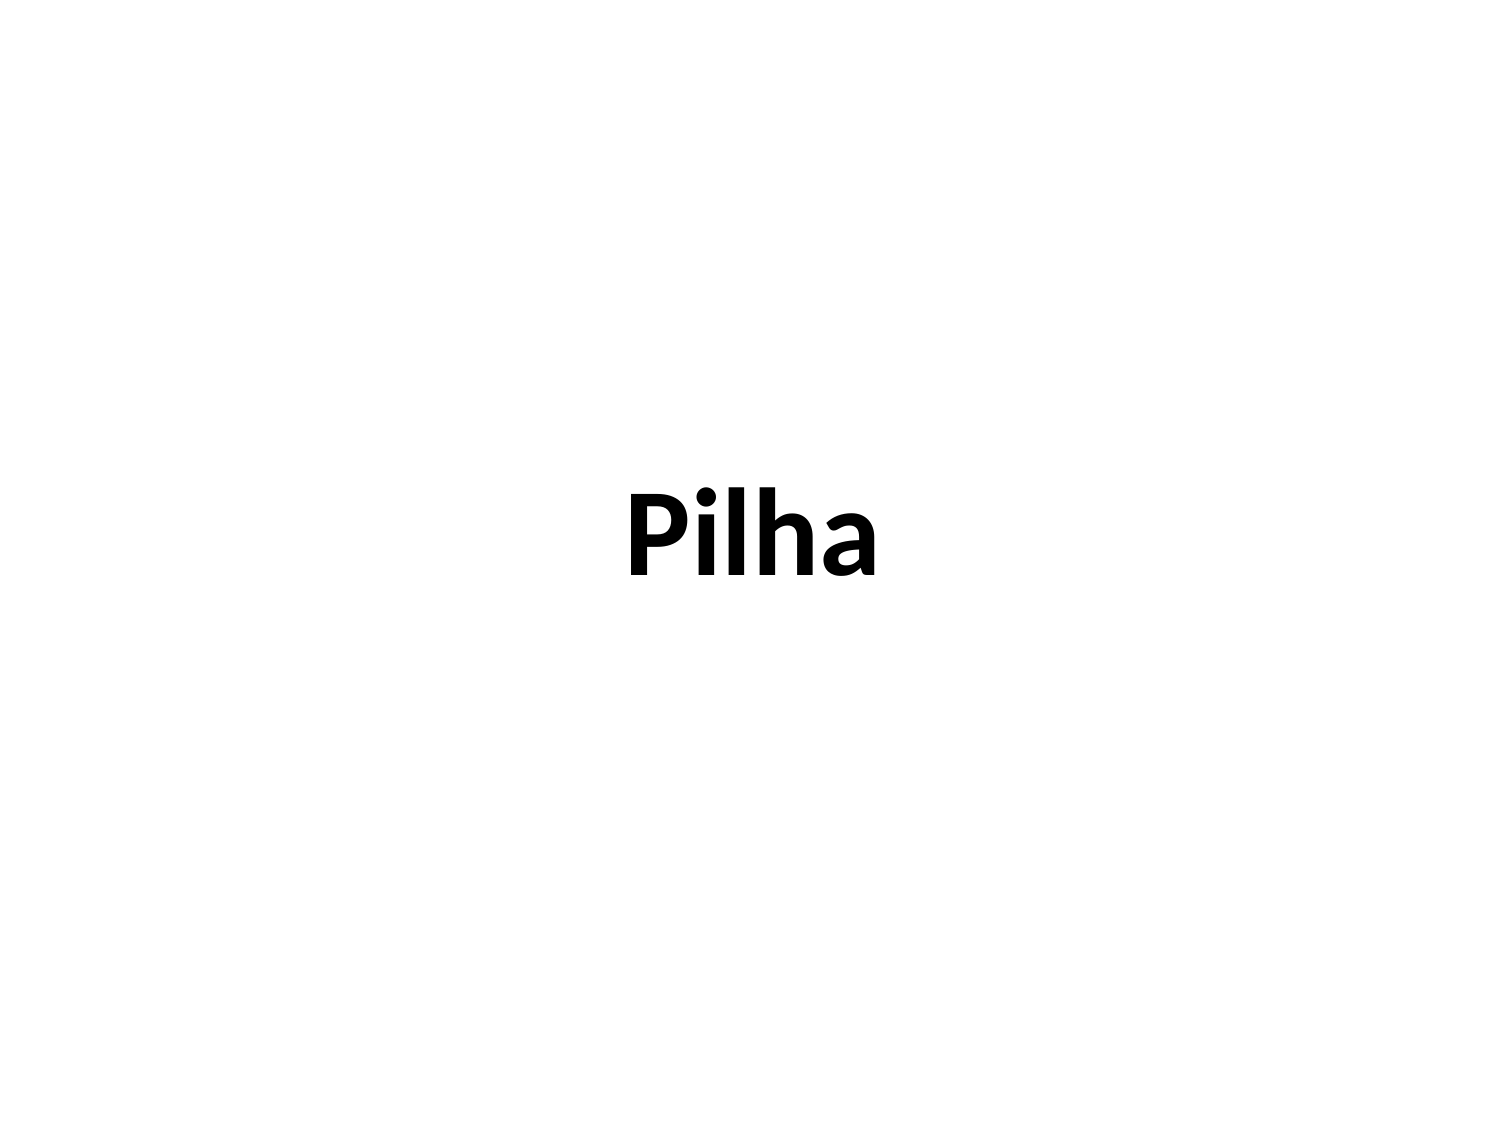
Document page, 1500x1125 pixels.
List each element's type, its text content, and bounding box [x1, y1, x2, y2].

text_box Pilha [88, 442, 1418, 608]
